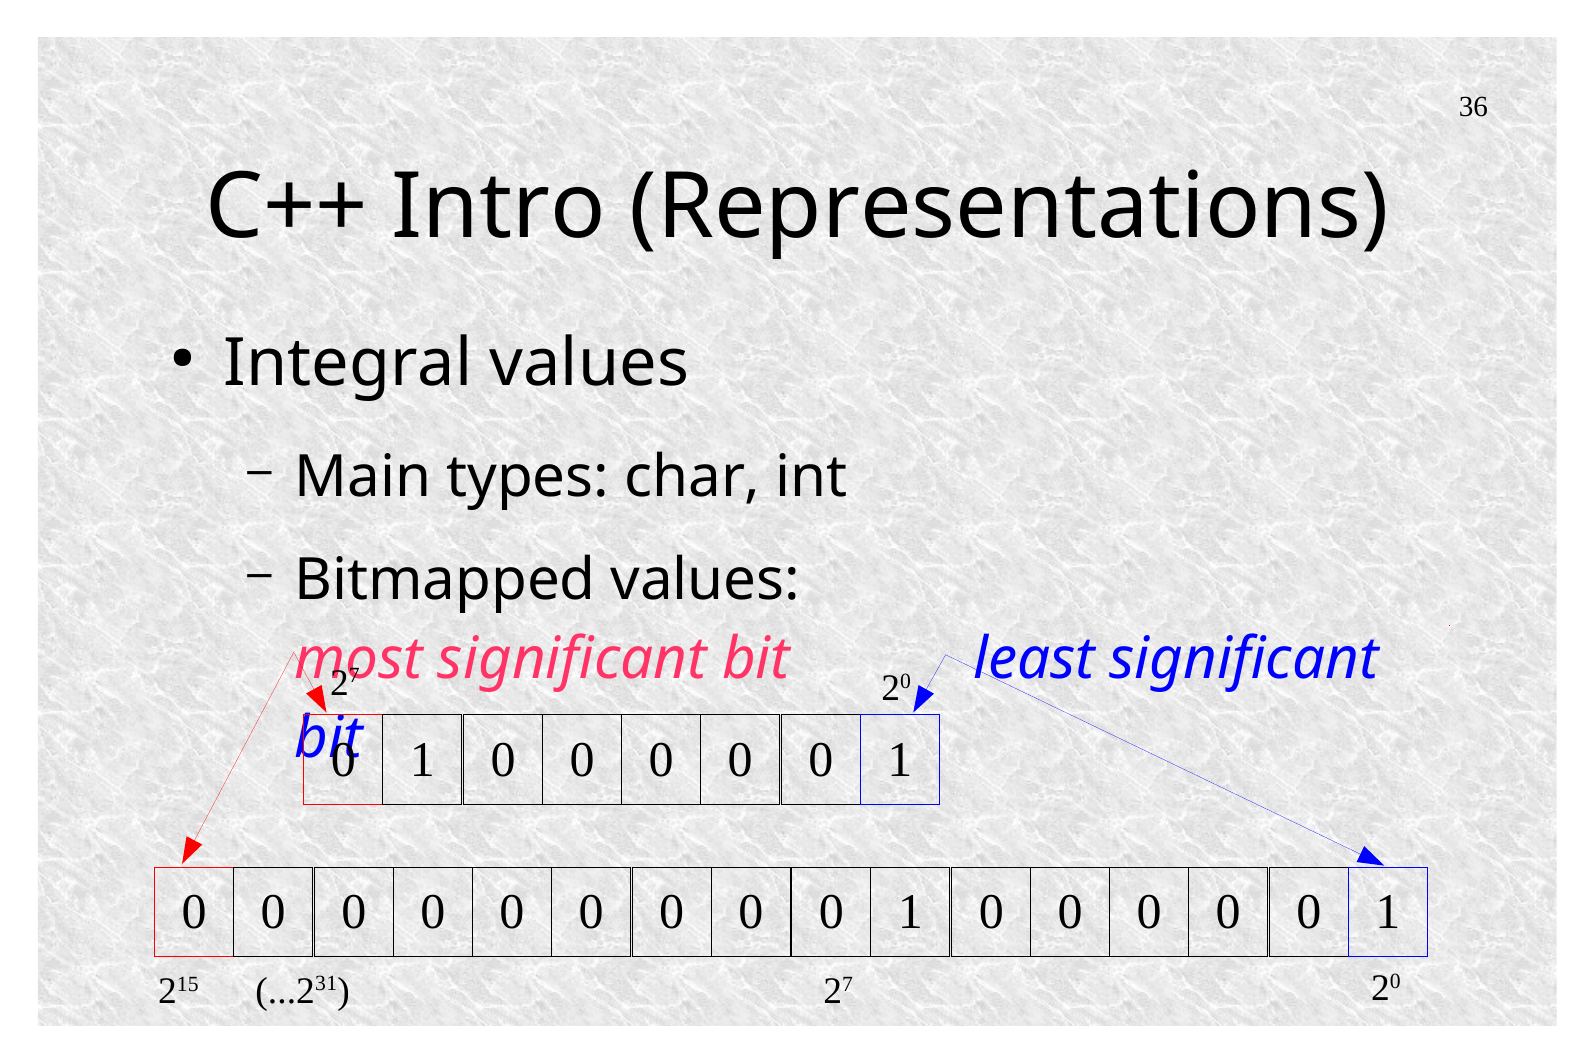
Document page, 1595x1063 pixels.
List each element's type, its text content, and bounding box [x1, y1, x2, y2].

text_box 0 [233, 867, 313, 957]
text_box (...231) [255, 969, 380, 1026]
text_box 0 [781, 714, 860, 805]
picture [37, 37, 1557, 1026]
text_box 0 [473, 867, 551, 957]
list Integral values Main types: char, int Bitmapped values: most significant bit least significant bit [152, 314, 1450, 937]
text_box 0 [711, 867, 791, 957]
text_box 0 [1110, 867, 1188, 957]
text_box 0 [314, 867, 393, 957]
text_box 0 [951, 867, 1030, 957]
text_box 1 [1348, 867, 1428, 957]
text_box 0 [393, 867, 473, 957]
text_box 0 [551, 867, 631, 957]
text_box 0 [154, 867, 233, 957]
text_box 0 [1188, 867, 1268, 957]
text_box 27 [330, 661, 378, 718]
text_box 0 [622, 714, 700, 805]
text_box 0 [463, 714, 542, 805]
text_box 27 [823, 969, 897, 1026]
text_box 1 [870, 867, 950, 957]
text_box 215 [158, 969, 222, 1026]
text_box 20 [881, 667, 912, 723]
text_box 20 [1371, 967, 1402, 1023]
text_box 0 [1269, 867, 1348, 957]
text_box 1 [860, 714, 940, 805]
text_box 0 [632, 867, 711, 957]
text_box 0 [791, 867, 870, 957]
text_box 0 [1030, 867, 1110, 957]
text_box 0 [303, 714, 382, 805]
text_box 1 [382, 714, 462, 805]
text_box 0 [700, 714, 780, 805]
title C++ Intro (Representations) [149, 119, 1447, 285]
text_box 0 [542, 714, 622, 805]
